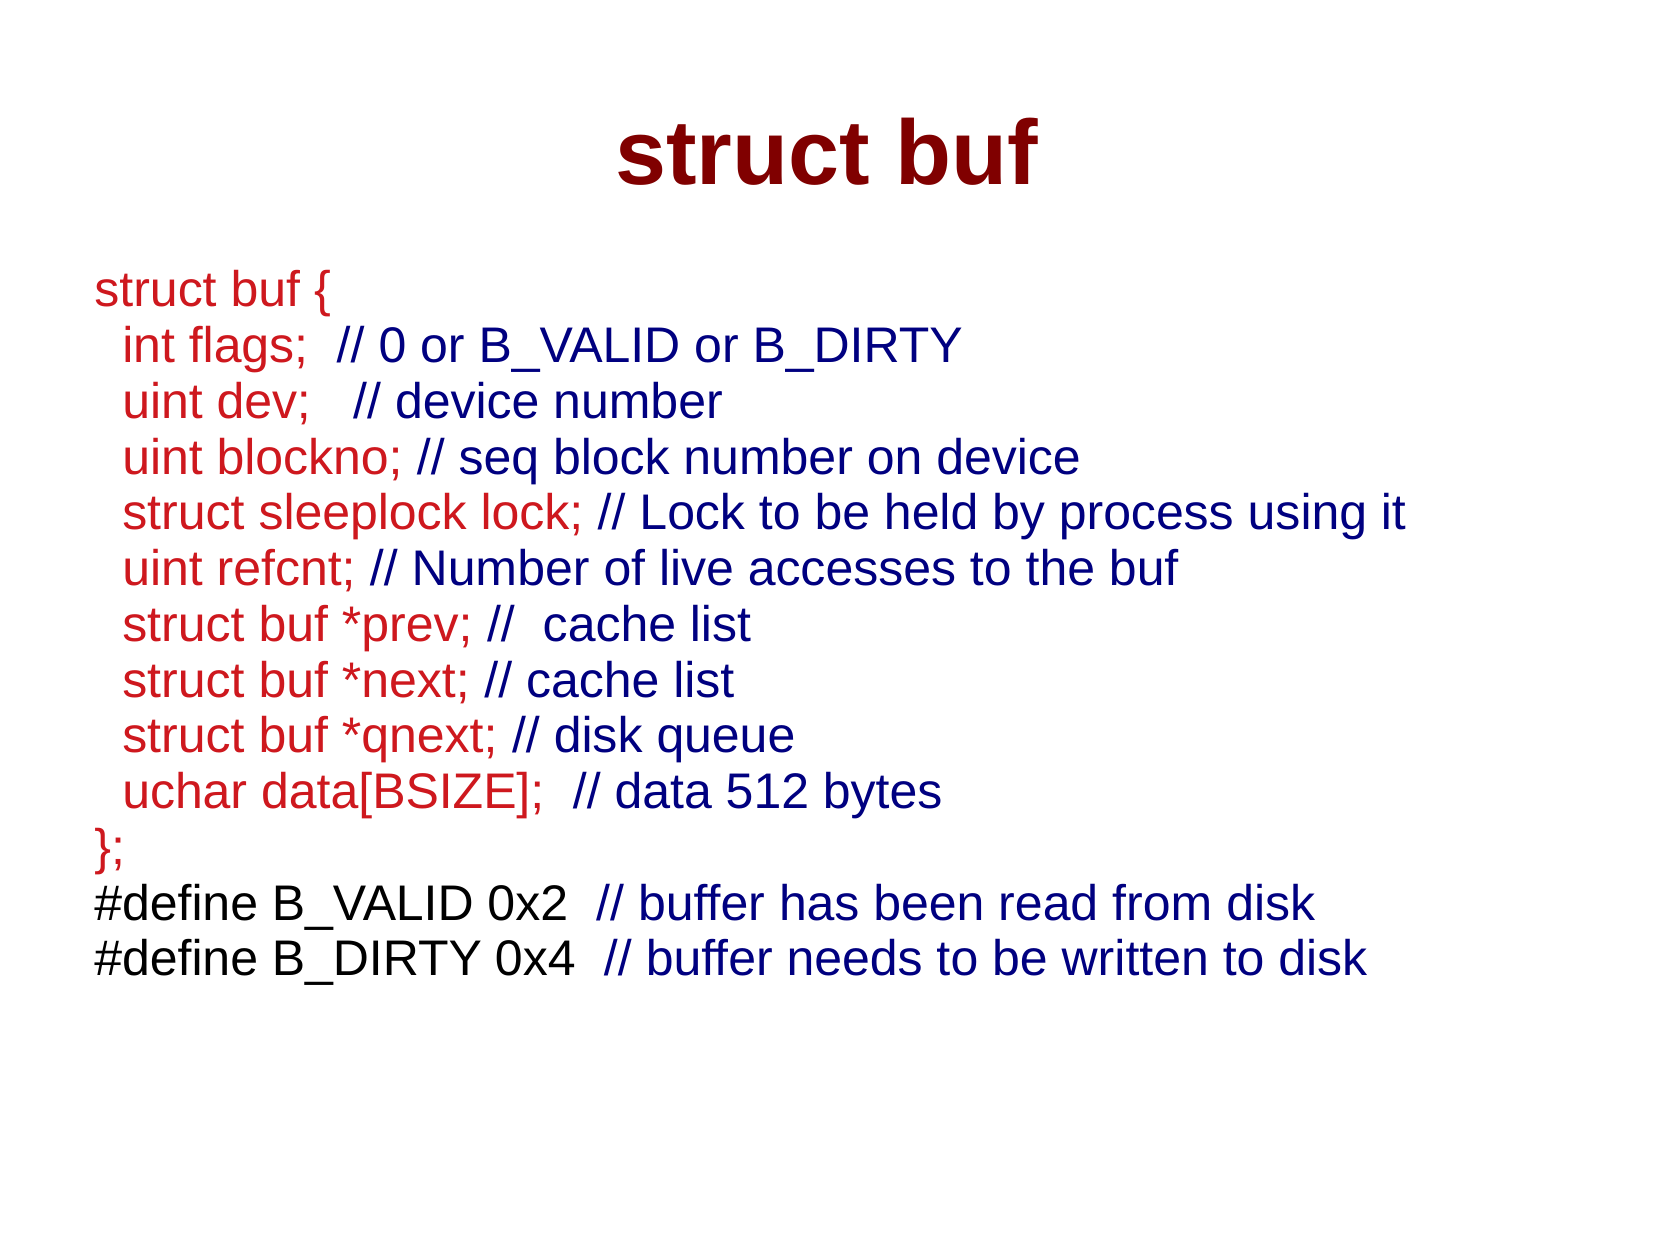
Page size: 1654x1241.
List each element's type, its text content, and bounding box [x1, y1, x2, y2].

text_box struct buf { int flags; // 0 or B_VALID or B_DIRTY uint dev; // device number uint blockno; // seq block number on device struct sleeplock lock; // Lock to be held by process using it uint refcnt; // Number of live accesses to the buf struct buf *prev; // cache list struct buf *next; // cache list struct buf *qnext; // disk queue uchar data[BSIZE]; // data 512 bytes }; #define B_VALID 0x2 // buffer has been read from disk #define B_DIRTY 0x4 // buffer needs to be written to disk [79, 254, 1536, 1170]
title struct buf [82, 49, 1571, 257]
